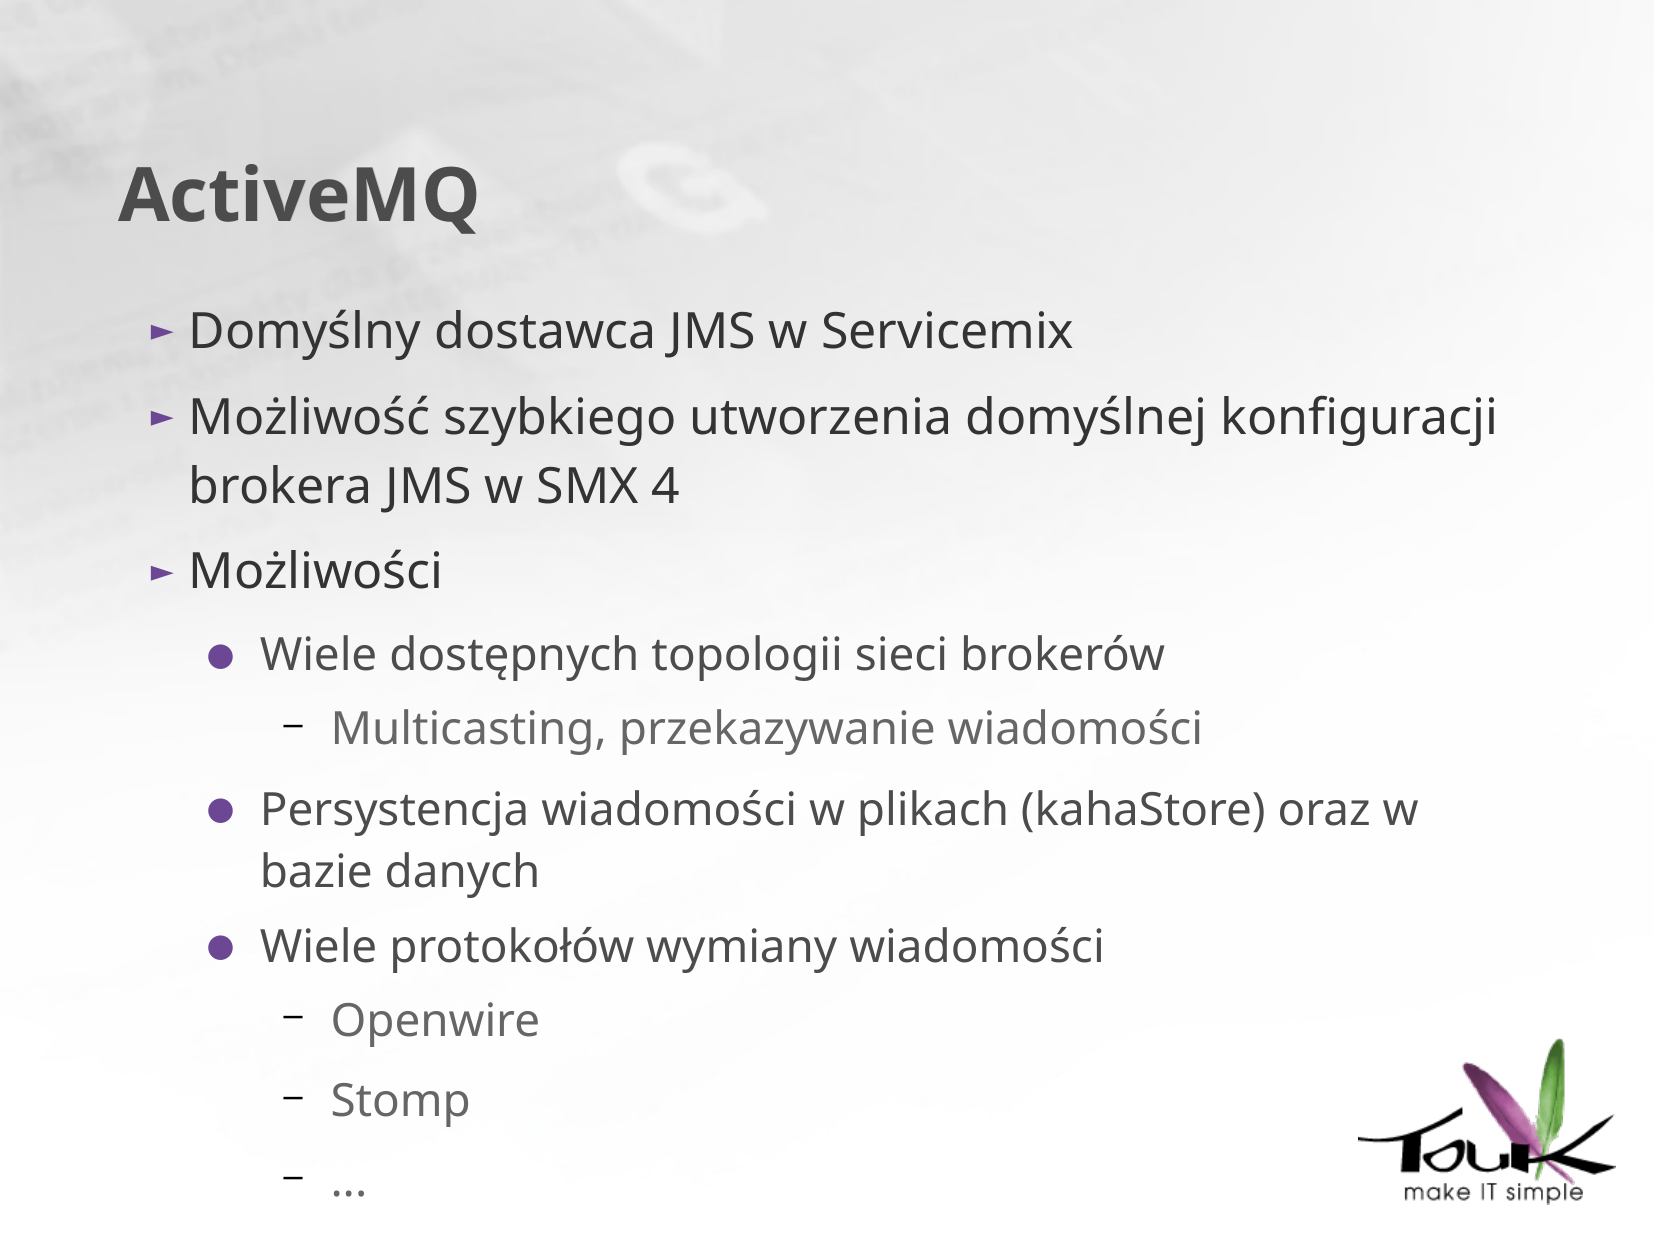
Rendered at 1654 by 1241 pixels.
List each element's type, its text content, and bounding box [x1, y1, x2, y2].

title ActiveMQ [118, 125, 1536, 259]
picture [0, 0, 1654, 1241]
list Domyślny dostawca JMS w Servicemix Możliwość szybkiego utworzenia domyślnej konfiguracji brokera JMS w SMX 4 Możliwości Wiele dostępnych topologii sieci brokerów Multicasting, przekazywanie wiadomości Persystencja wiadomości w plikach (kahaStore) oraz w bazie danych Wiele protokołów wymiany wiadomości Openwire Stomp ... [118, 295, 1536, 1202]
